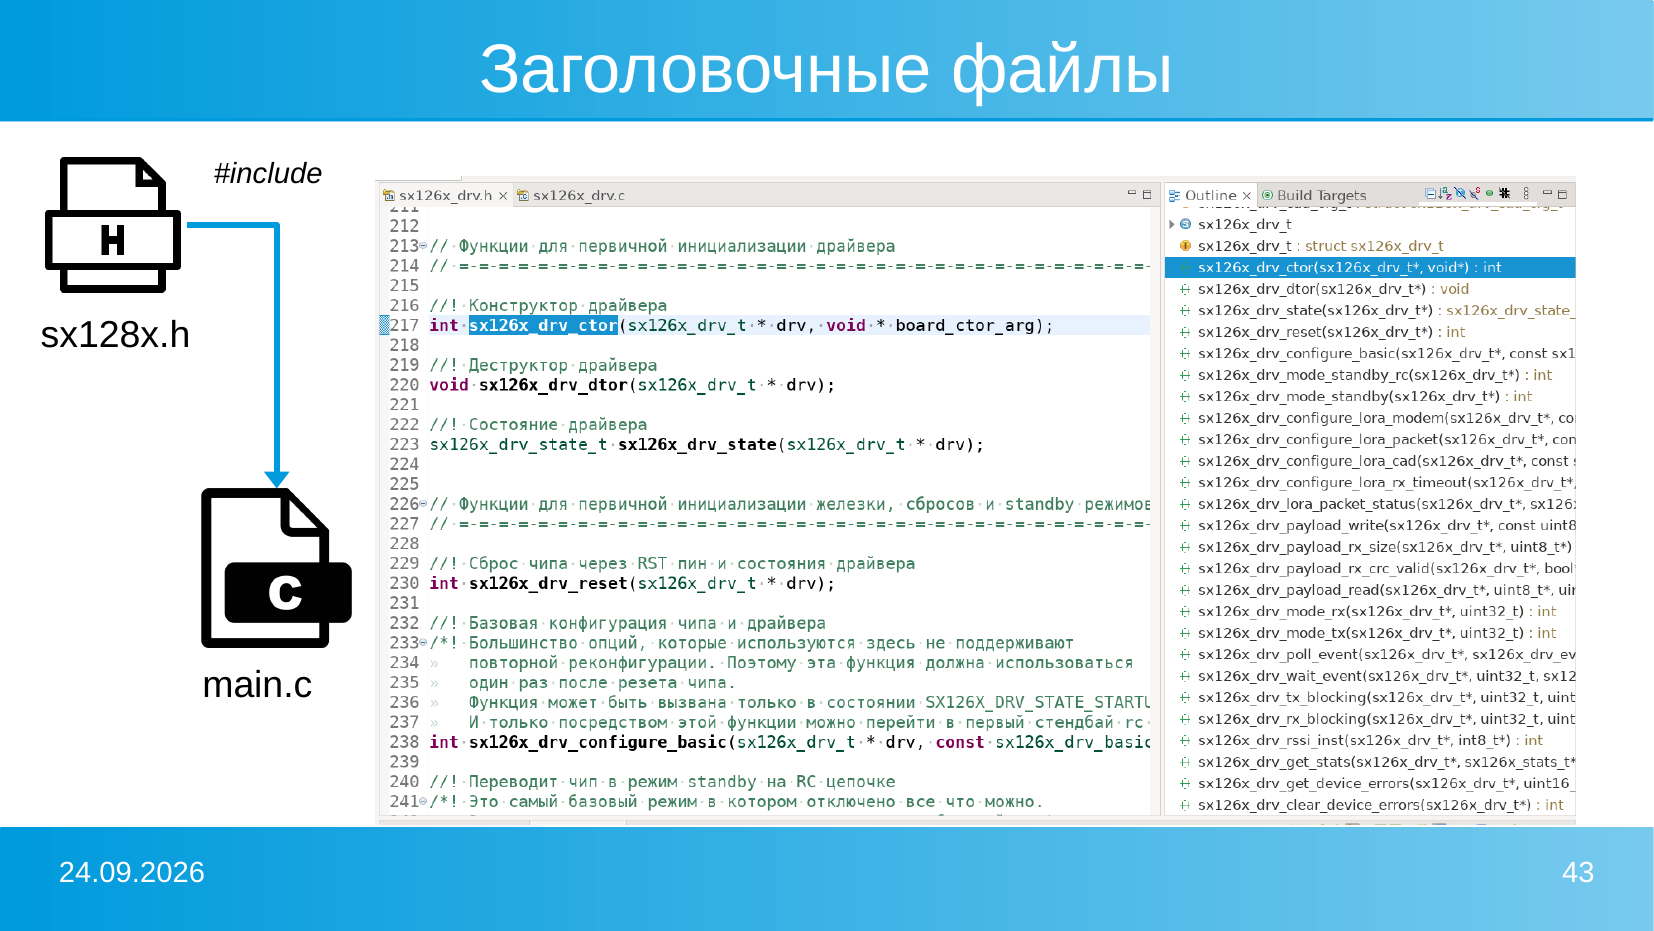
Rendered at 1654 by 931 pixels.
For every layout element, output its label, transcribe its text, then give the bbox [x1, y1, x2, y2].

picture [37, 149, 188, 300]
title Заголовочные файлы [59, 29, 1595, 108]
picture [375, 176, 1576, 826]
text_box sx128x.h [25, 305, 206, 363]
picture [201, 488, 352, 648]
text_box main.c [187, 655, 352, 713]
text_box #include [199, 150, 338, 198]
